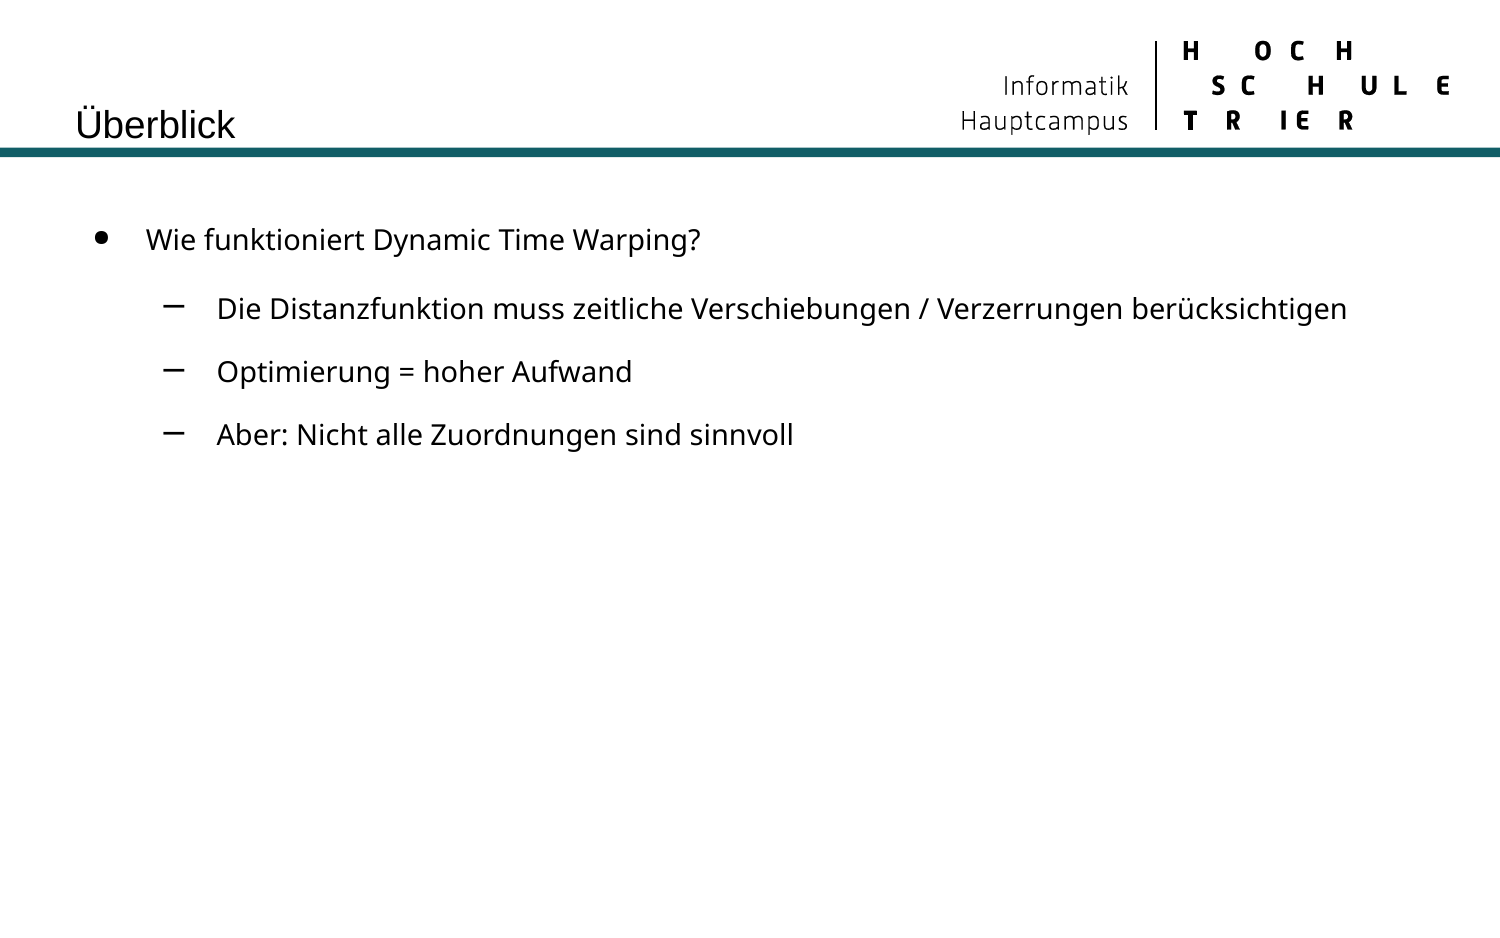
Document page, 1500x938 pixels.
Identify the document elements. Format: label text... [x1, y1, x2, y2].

list Wie funktioniert Dynamic Time Warping? Die Distanzfunktion muss zeitliche Verschiebungen / Verzerrungen berücksichtigen Optimierung = hoher Aufwand Aber: Nicht alle Zuordnungen sind sinnvoll [75, 219, 1425, 863]
title Überblick [75, 37, 1425, 194]
